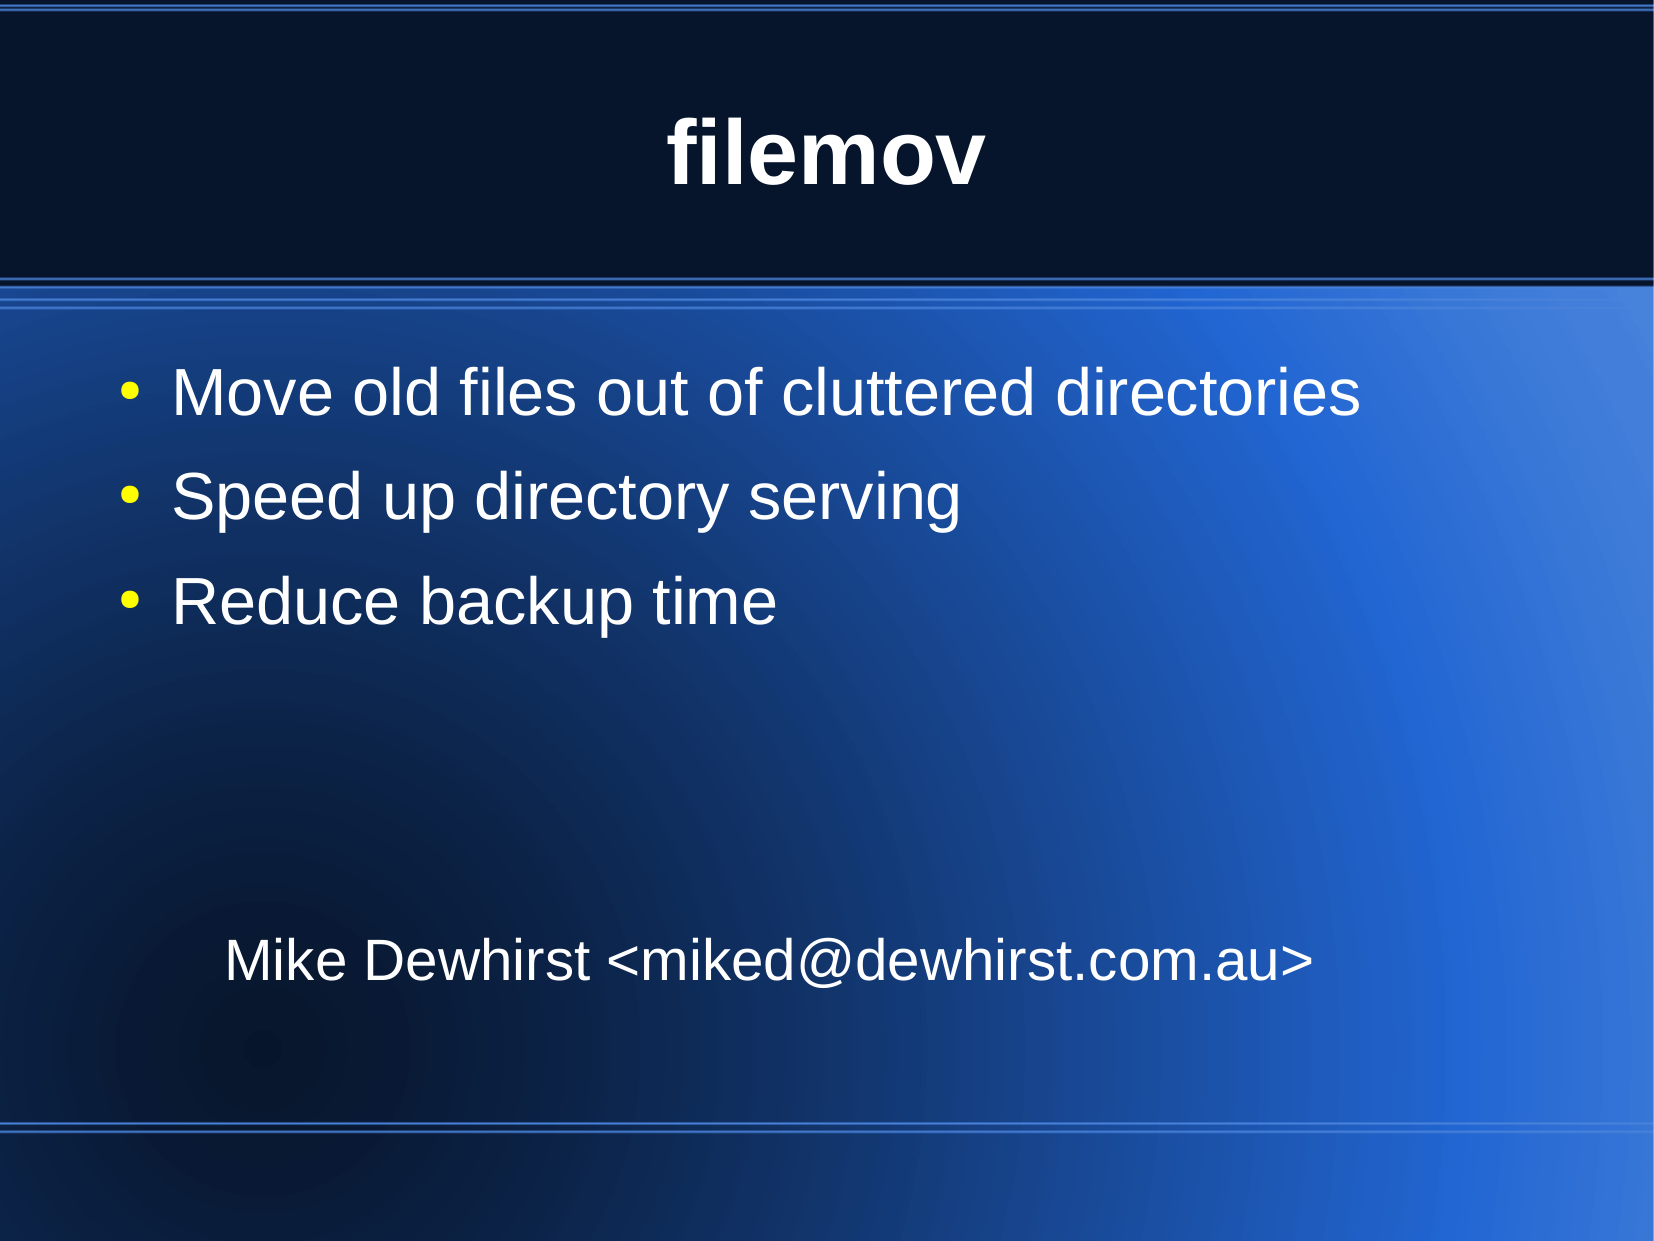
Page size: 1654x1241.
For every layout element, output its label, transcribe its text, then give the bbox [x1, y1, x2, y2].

title filemov [82, 56, 1571, 250]
picture [0, 0, 1654, 1241]
list Move old files out of cluttered directories Speed up directory serving Reduce backup time Mike Dewhirst <miked@dewhirst.com.au> [82, 355, 1571, 1043]
